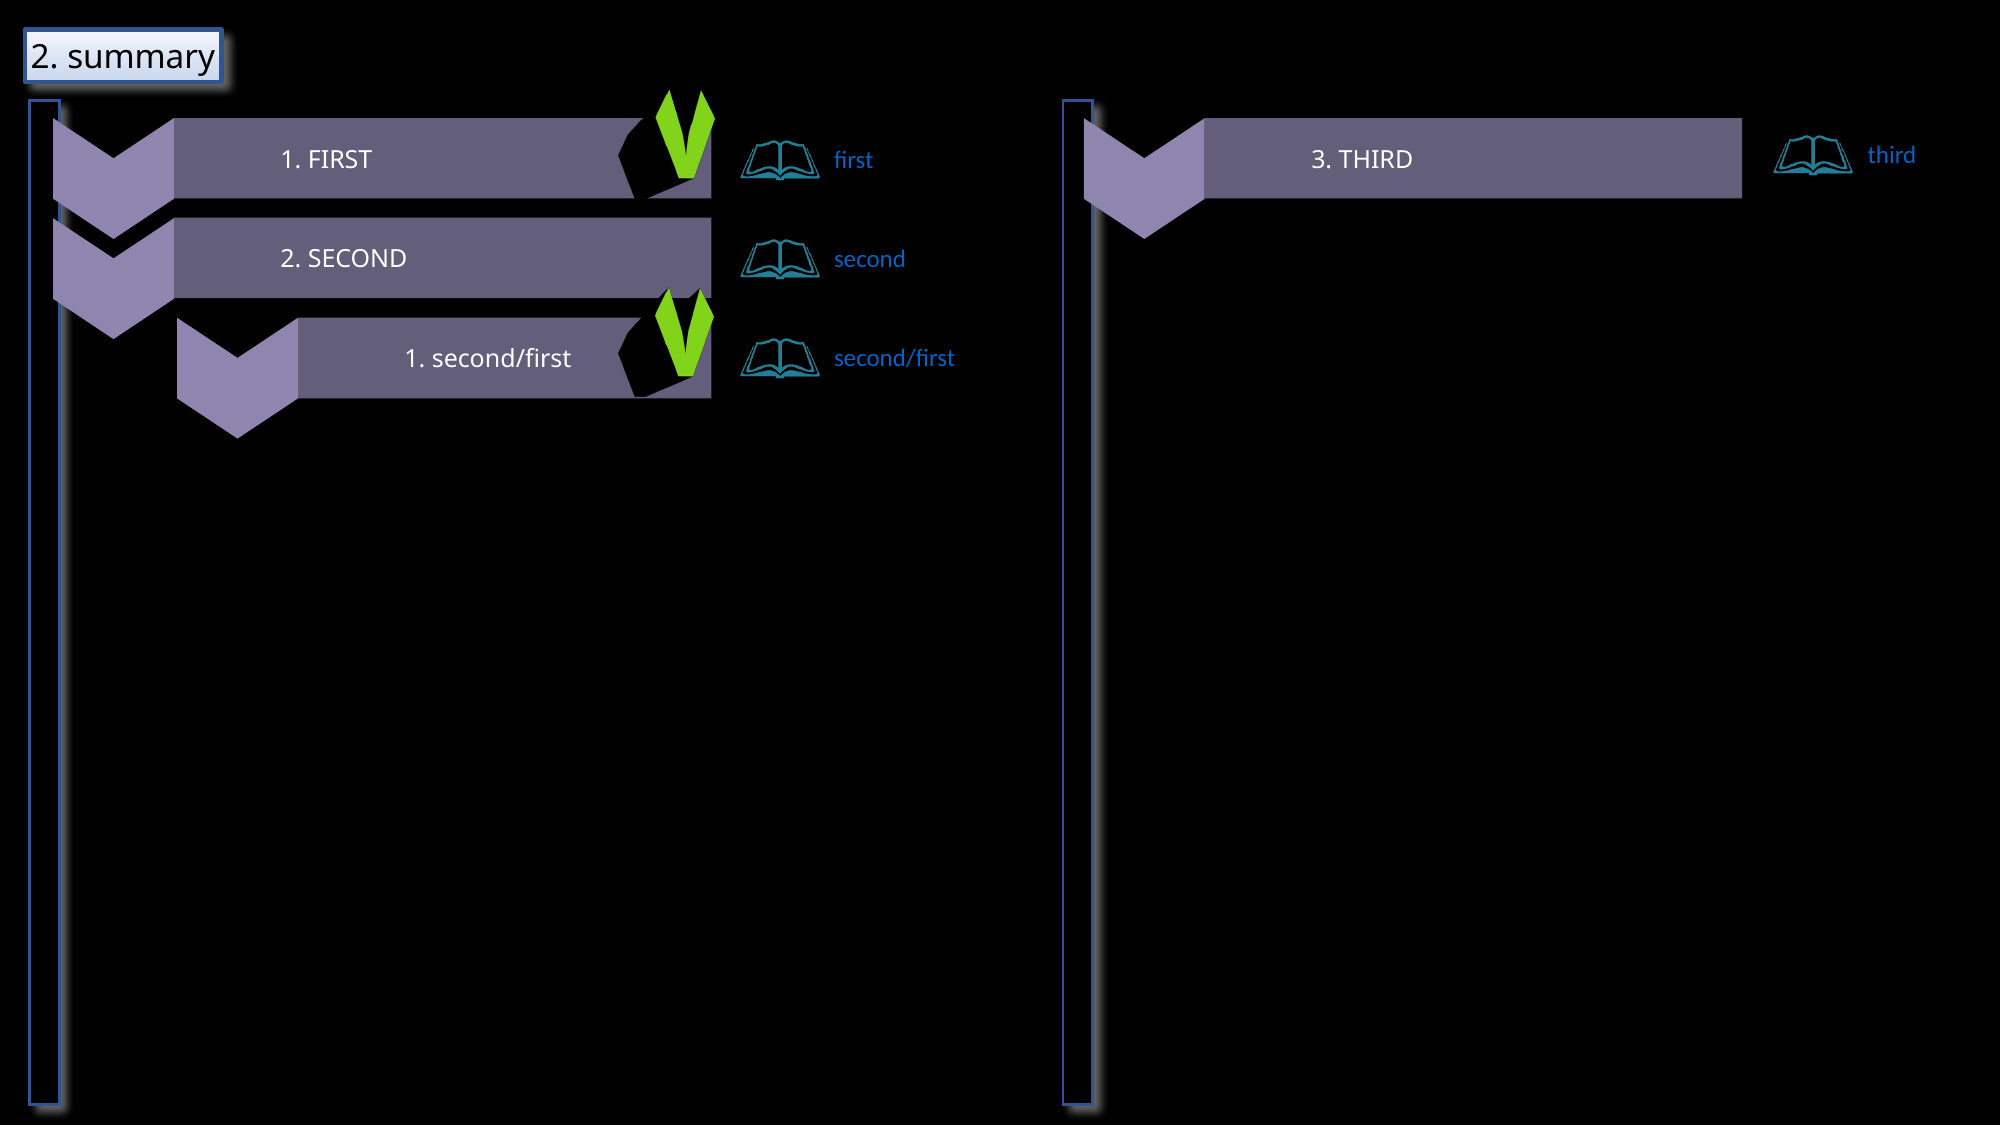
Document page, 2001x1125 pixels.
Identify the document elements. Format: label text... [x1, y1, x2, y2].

text_box 1. FIRST [174, 118, 642, 199]
text_box 3. THIRD [1205, 118, 1743, 199]
picture [1771, 133, 1853, 178]
title 2. summary [29, 29, 217, 82]
picture [738, 237, 820, 282]
picture [738, 336, 820, 381]
text_box third [1852, 130, 1932, 176]
text_box second/first [819, 333, 971, 379]
text_box [29, 100, 174, 1105]
picture [738, 138, 820, 183]
text_box 1. FIRST [648, 131, 712, 199]
text_box 2. SECOND [173, 217, 712, 299]
text_box [1062, 100, 1205, 1105]
text_box second [819, 234, 922, 280]
text_box [177, 317, 298, 439]
text_box first [819, 135, 889, 181]
text_box 1. second/first [298, 317, 712, 399]
